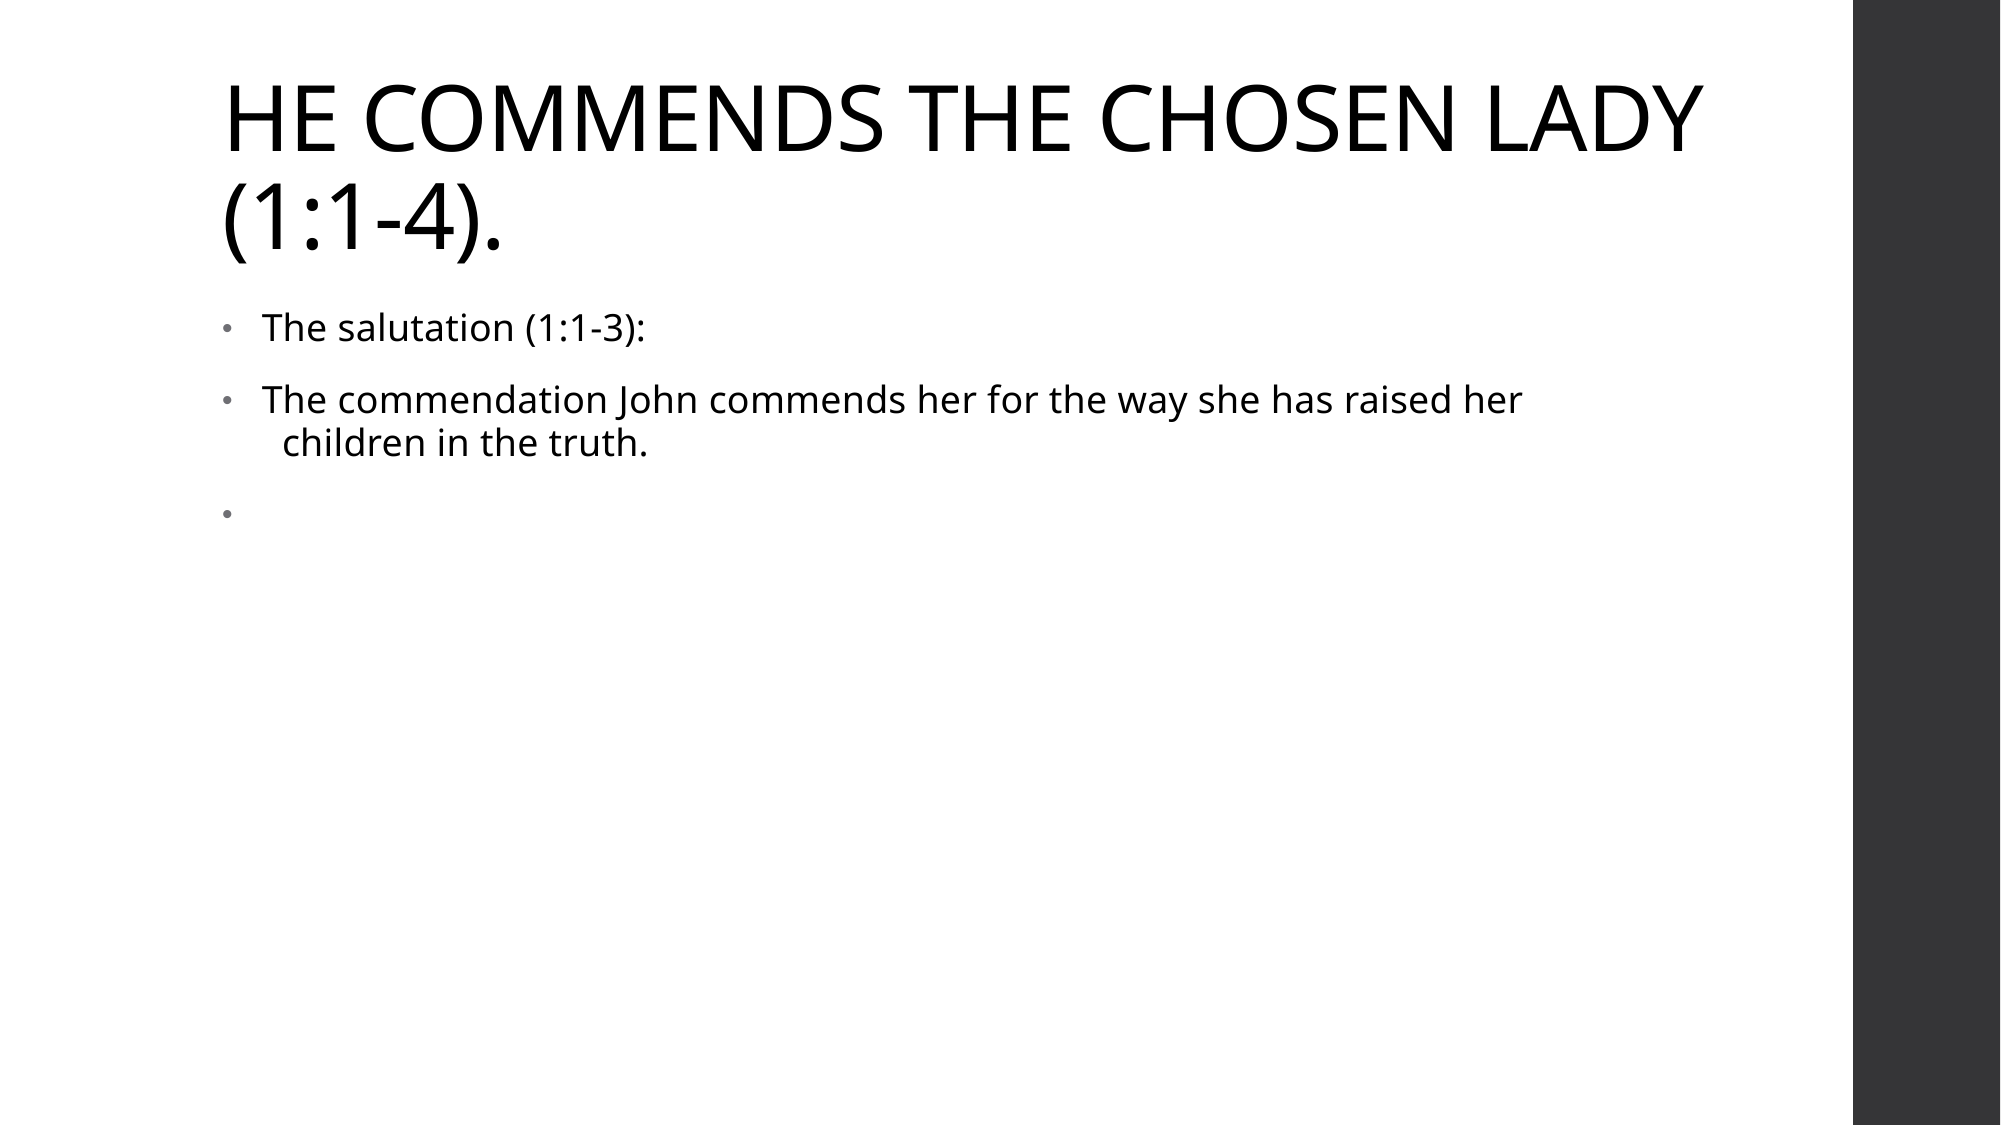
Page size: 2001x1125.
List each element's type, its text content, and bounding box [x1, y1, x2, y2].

list The salutation (1:1-3): The commendation John commends her for the way she has raised her children in the truth. [206, 299, 1617, 1014]
title HE COMMENDS THE CHOSEN LADY (1:1-4). [206, 60, 1797, 278]
